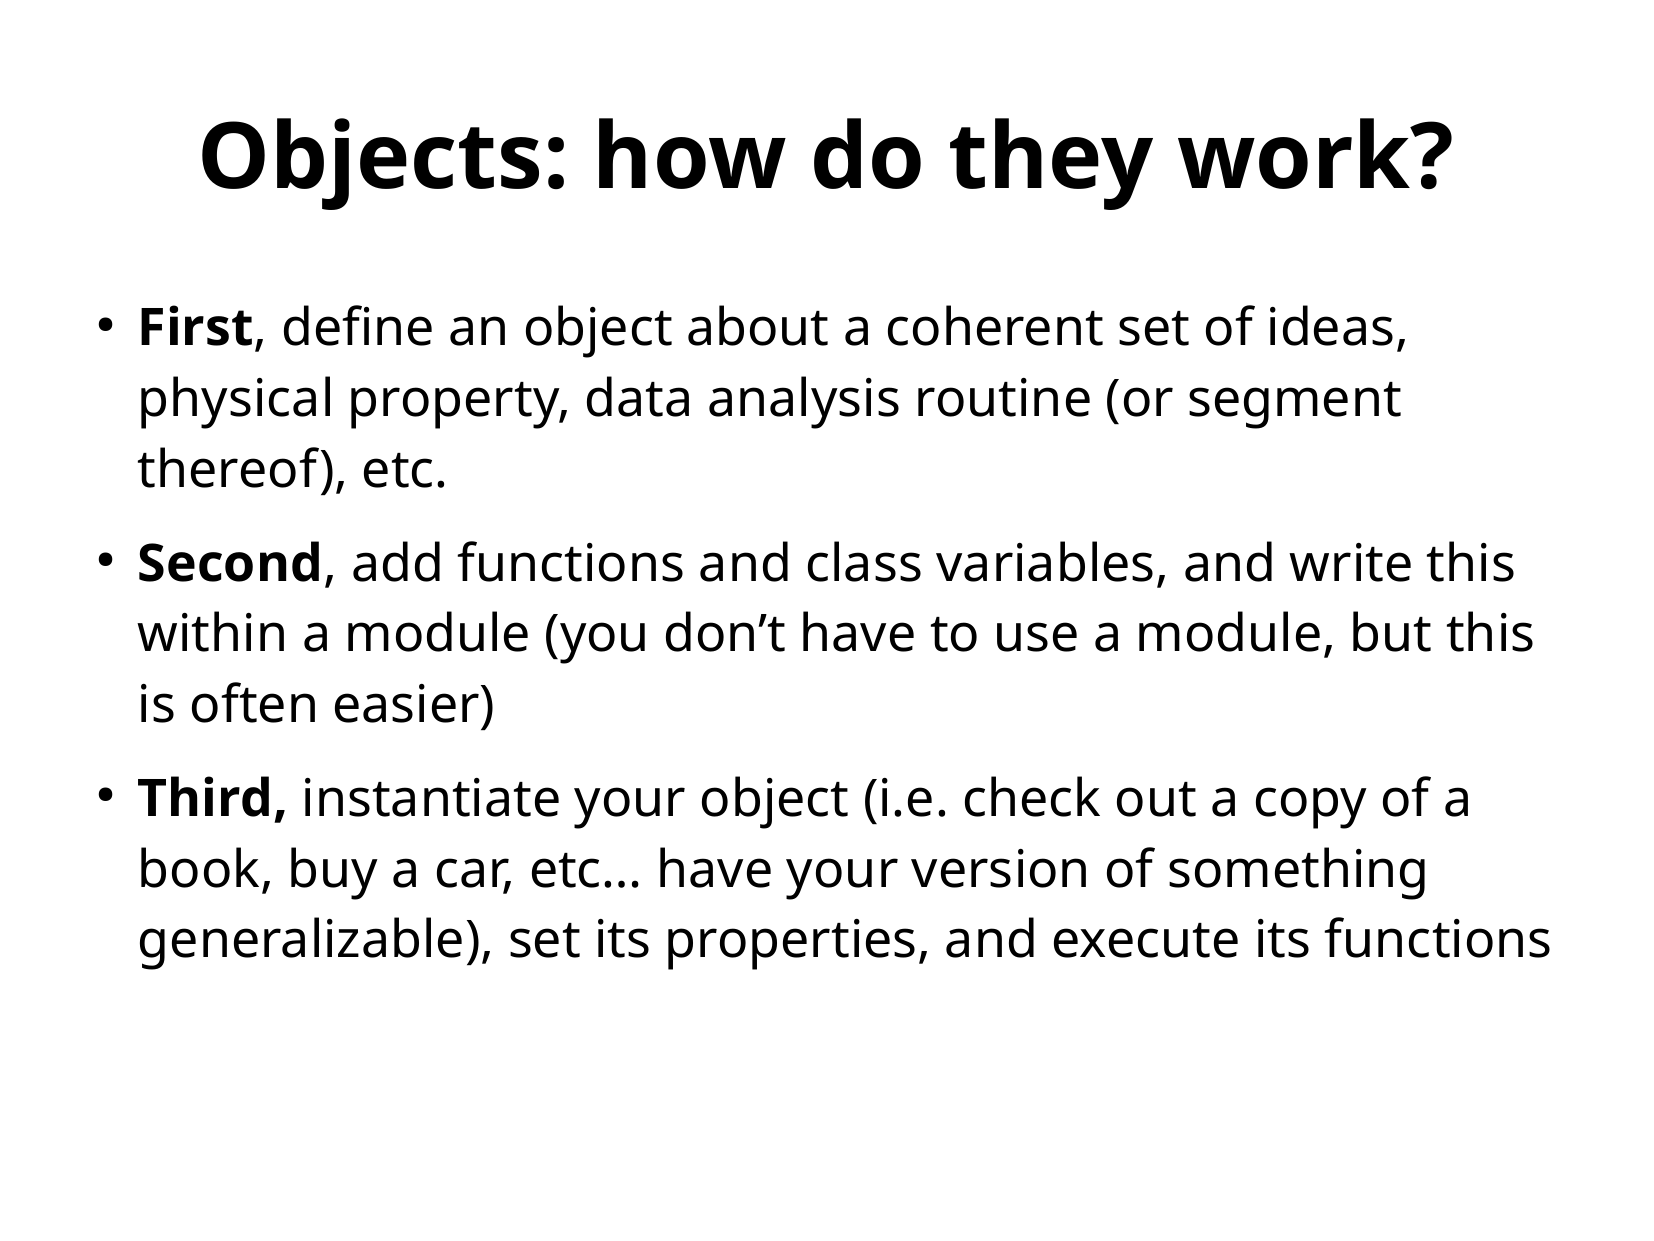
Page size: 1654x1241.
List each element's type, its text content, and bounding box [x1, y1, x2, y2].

list First, define an object about a coherent set of ideas, physical property, data analysis routine (or segment thereof), etc. Second, add functions and class variables, and write this within a module (you don’t have to use a module, but this is often easier) Third, instantiate your object (i.e. check out a copy of a book, buy a car, etc… have your version of something generalizable), set its properties, and execute its functions [82, 290, 1571, 1010]
title Objects: how do they work? [82, 49, 1571, 257]
